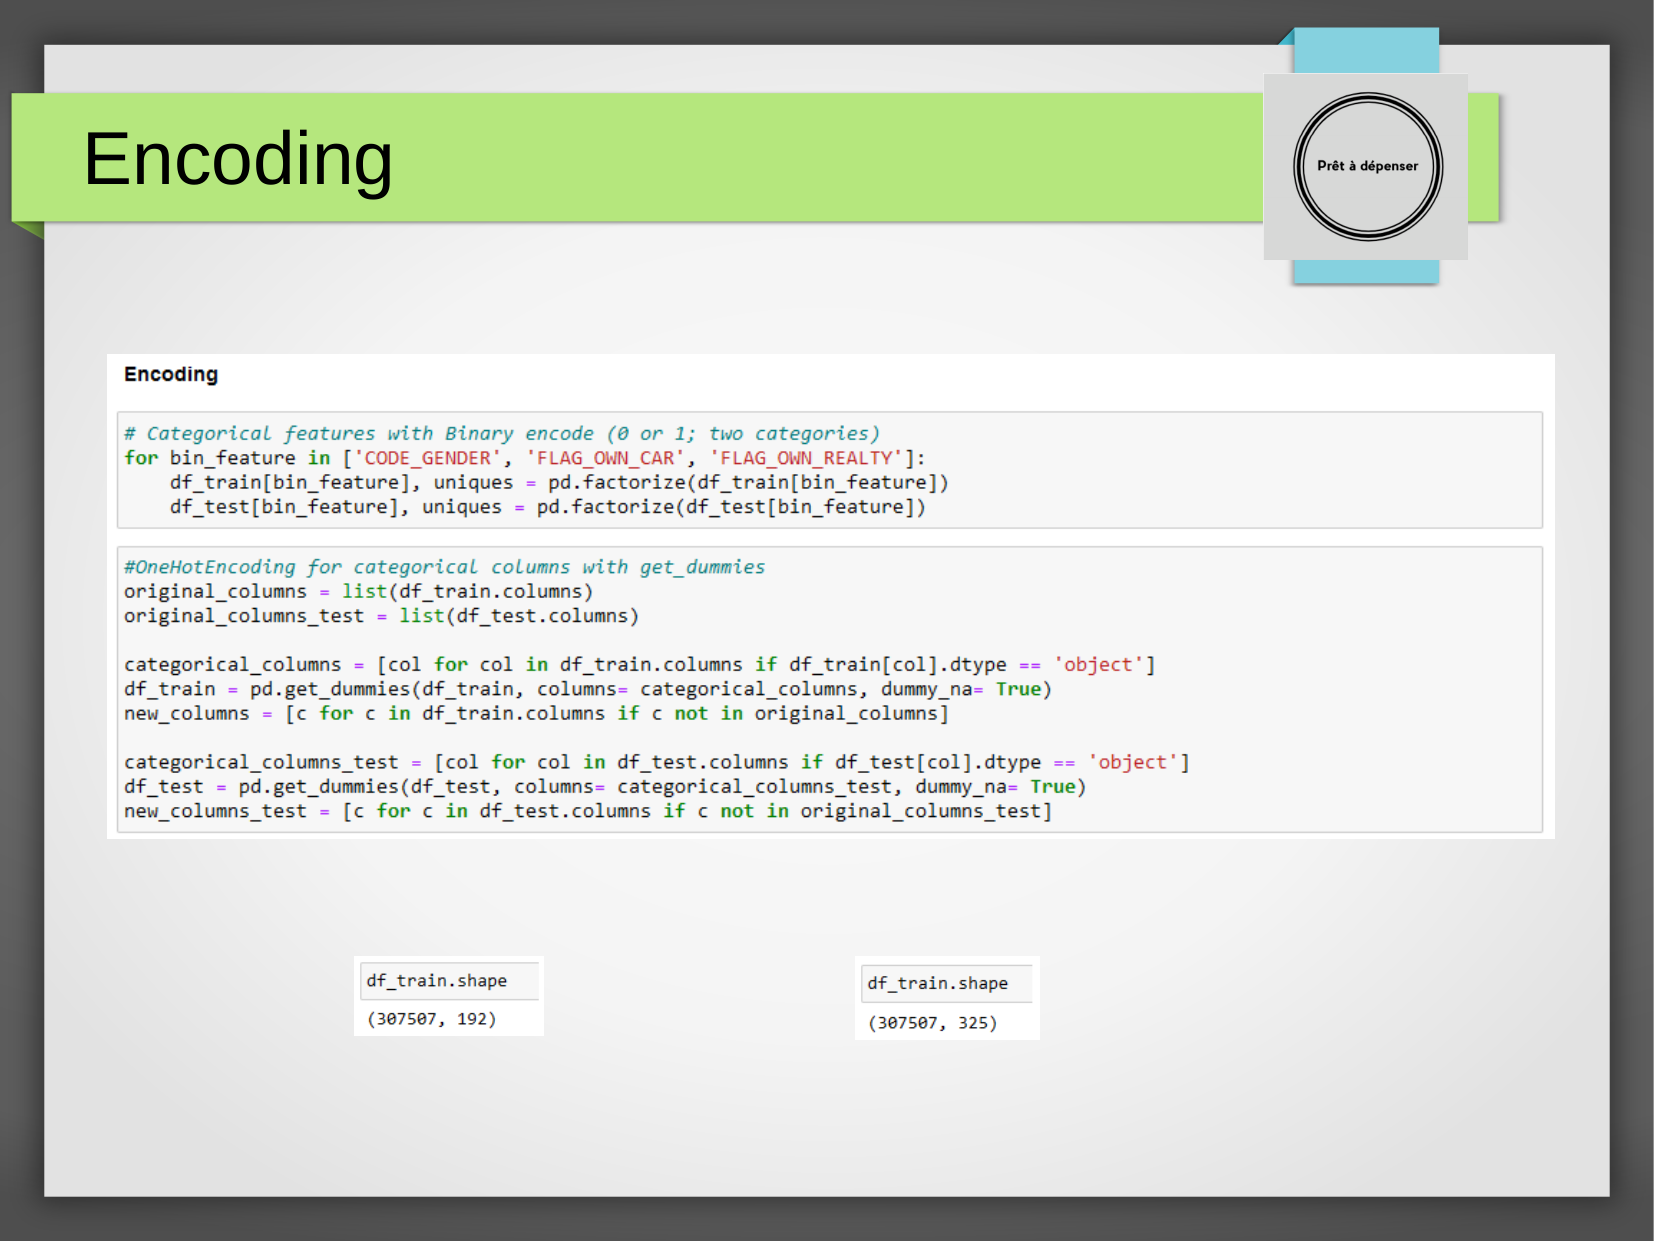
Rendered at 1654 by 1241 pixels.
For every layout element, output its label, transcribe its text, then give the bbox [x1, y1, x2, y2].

title Encoding [82, 116, 1263, 201]
picture [0, 0, 1654, 1241]
